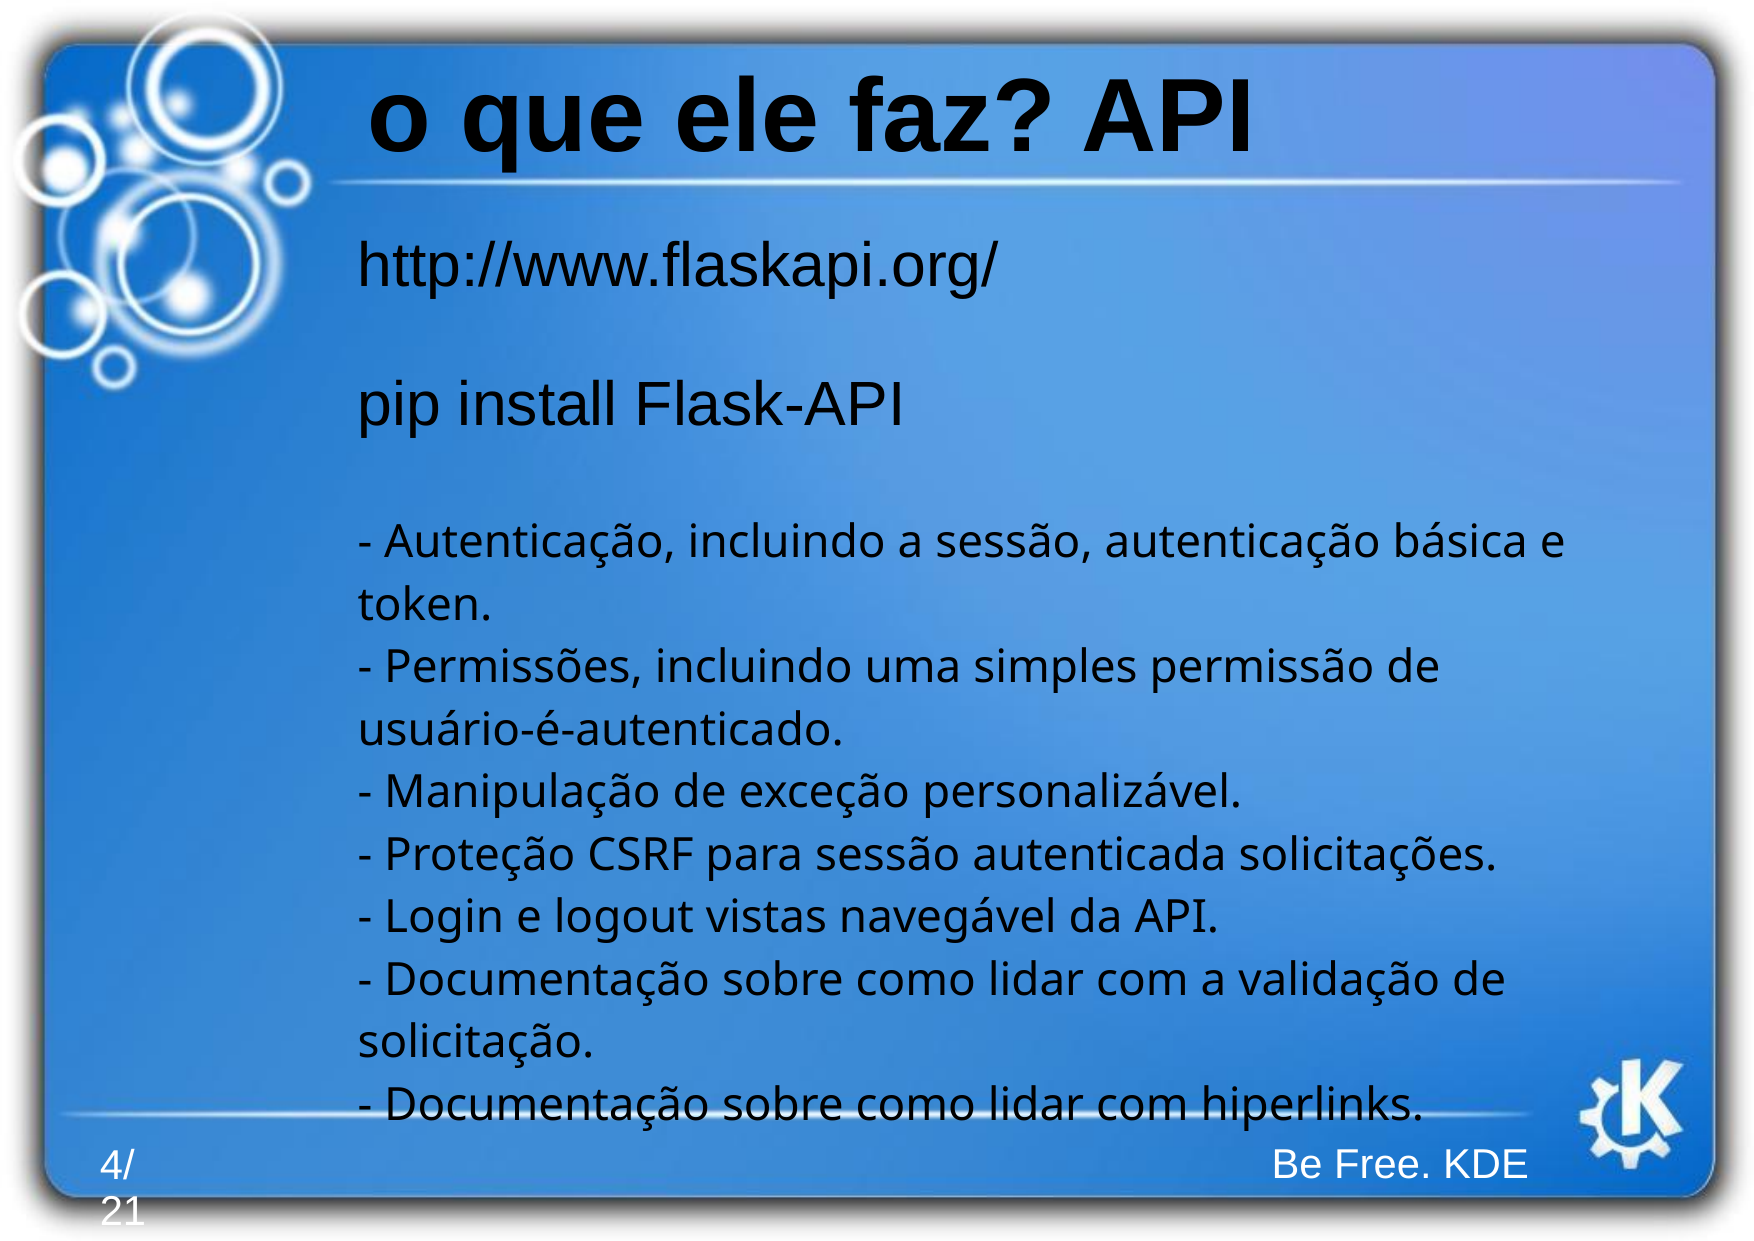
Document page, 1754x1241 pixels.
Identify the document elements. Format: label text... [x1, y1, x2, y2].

picture [0, 0, 1754, 1241]
title o que ele faz? API [352, 49, 1651, 174]
list http://www.flaskapi.org/ pip install Flask-API - Autenticação, incluindo a sessão, autenticação básica e token. - Permissões, incluindo uma simples permissão de usuário-é-autenticado. - Manipulação de exceção personalizável. - Proteção CSRF para sessão autenticada solicitações. - Login e logout vistas navegável da API. - Documentação sobre como lidar com a validação de solicitação. - Documentação sobre como lidar com hiperlinks. [342, 222, 1641, 1016]
